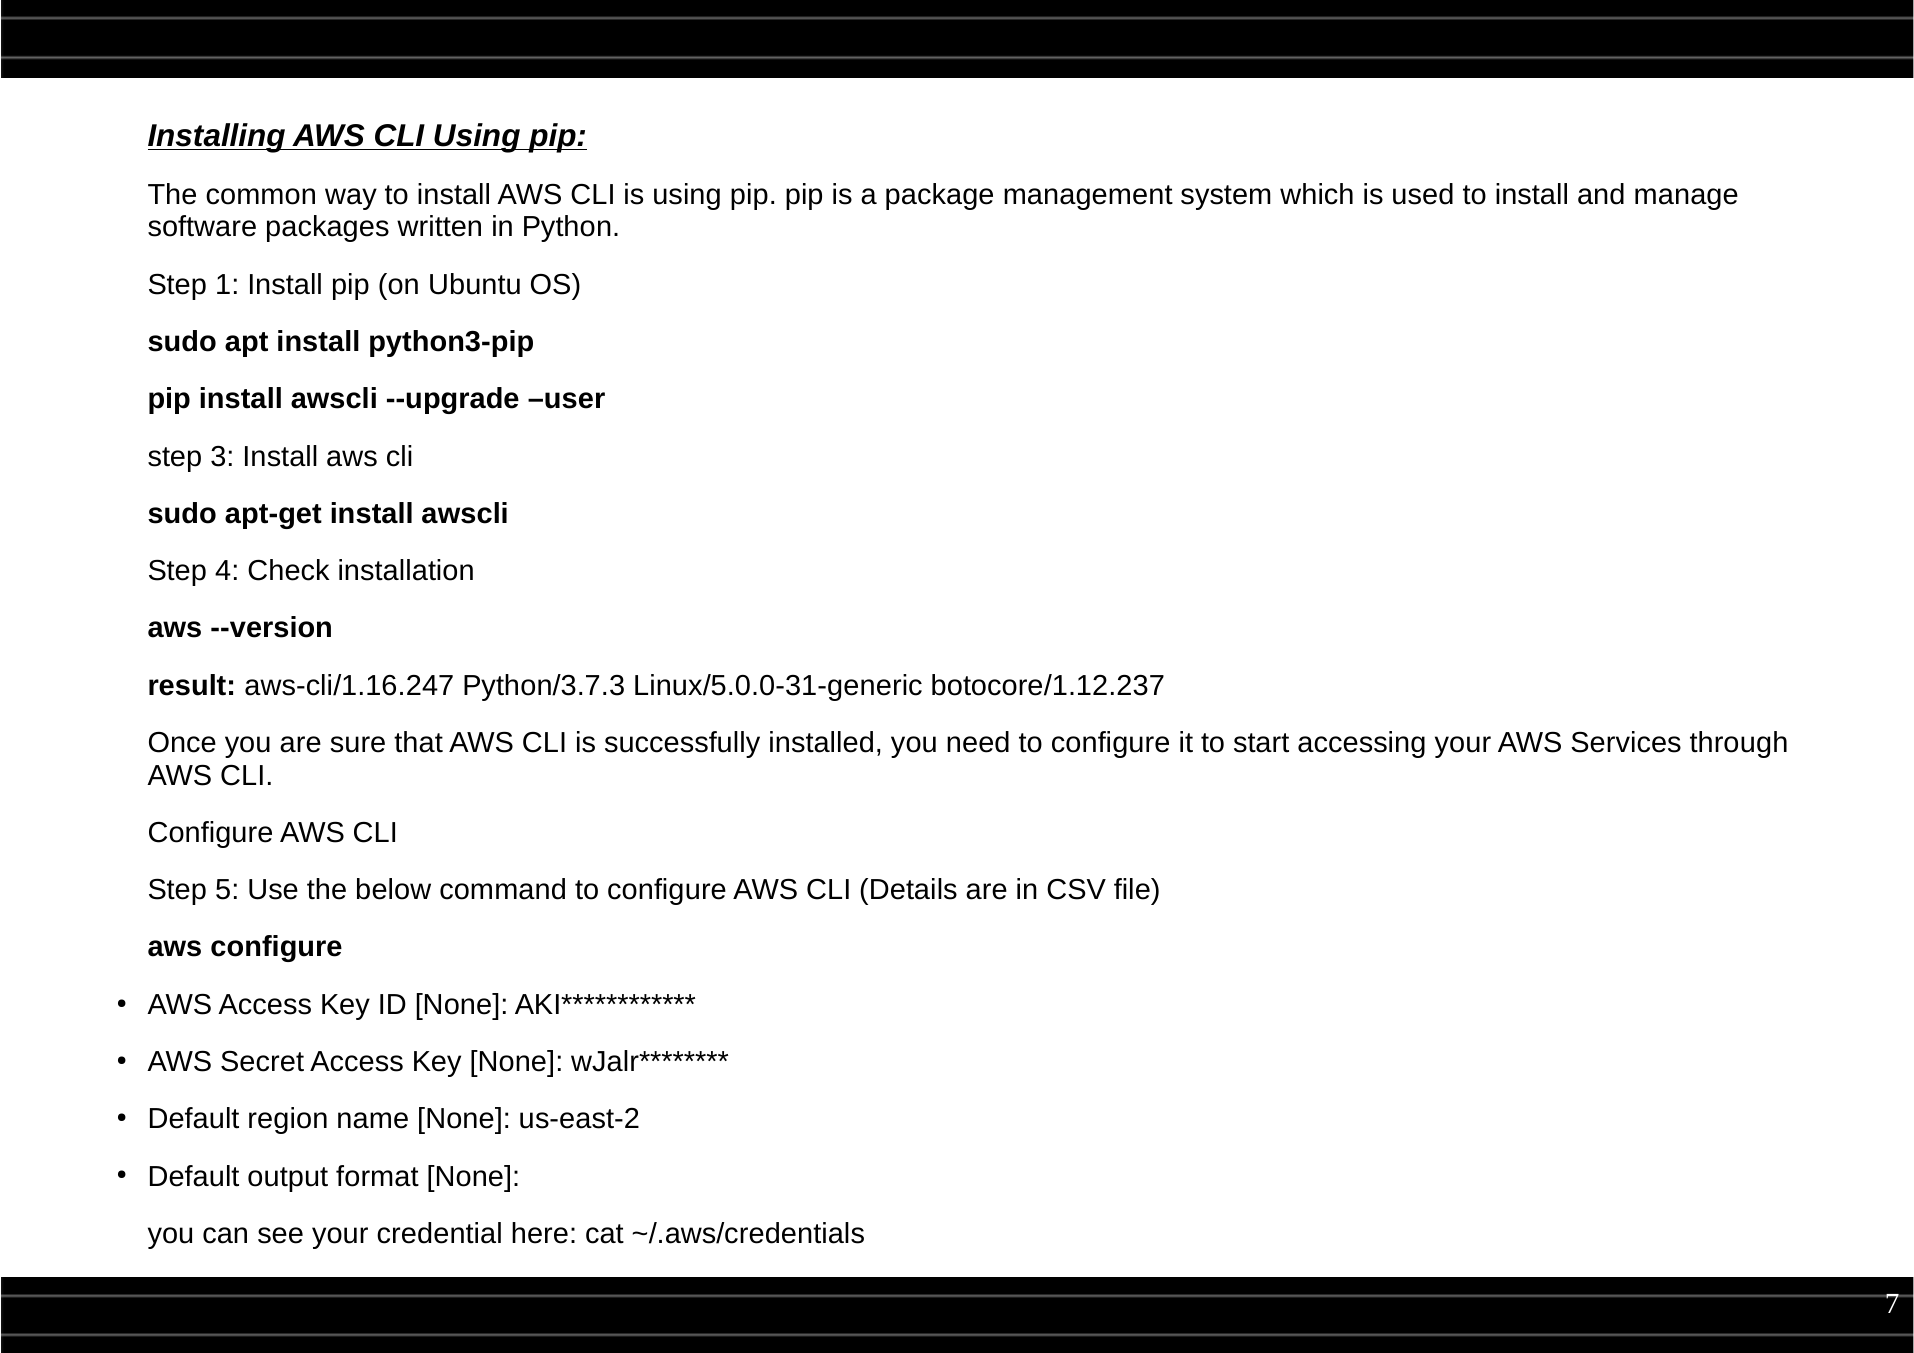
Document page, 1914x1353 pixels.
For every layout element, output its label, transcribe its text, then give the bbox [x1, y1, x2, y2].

list Installing AWS CLI Using pip: The common way to install AWS CLI is using pip. pip is a package management system which is used to install and manage software packages written in Python. Step 1: Install pip (on Ubuntu OS) sudo apt install python3-pip pip install awscli --upgrade –user step 3: Install aws cli sudo apt-get install awscli Step 4: Check installation aws --version result: aws-cli/1.16.247 Python/3.7.3 Linux/5.0.0-31-generic botocore/1.12.237 Once you are sure that AWS CLI is successfully installed, you need to configure it to start accessing your AWS Services through AWS CLI. Configure AWS CLI Step 5: Use the below command to configure AWS CLI (Details are in CSV file) aws configure AWS Access Key ID [None]: AKI************ AWS Secret Access Key [None]: wJalr******** Default region name [None]: us-east-2 Default output format [None]: you can see your credential here: cat ~/.aws/credentials [106, 118, 1829, 1252]
picture [1, 0, 1914, 78]
picture [1, 1277, 1914, 1353]
